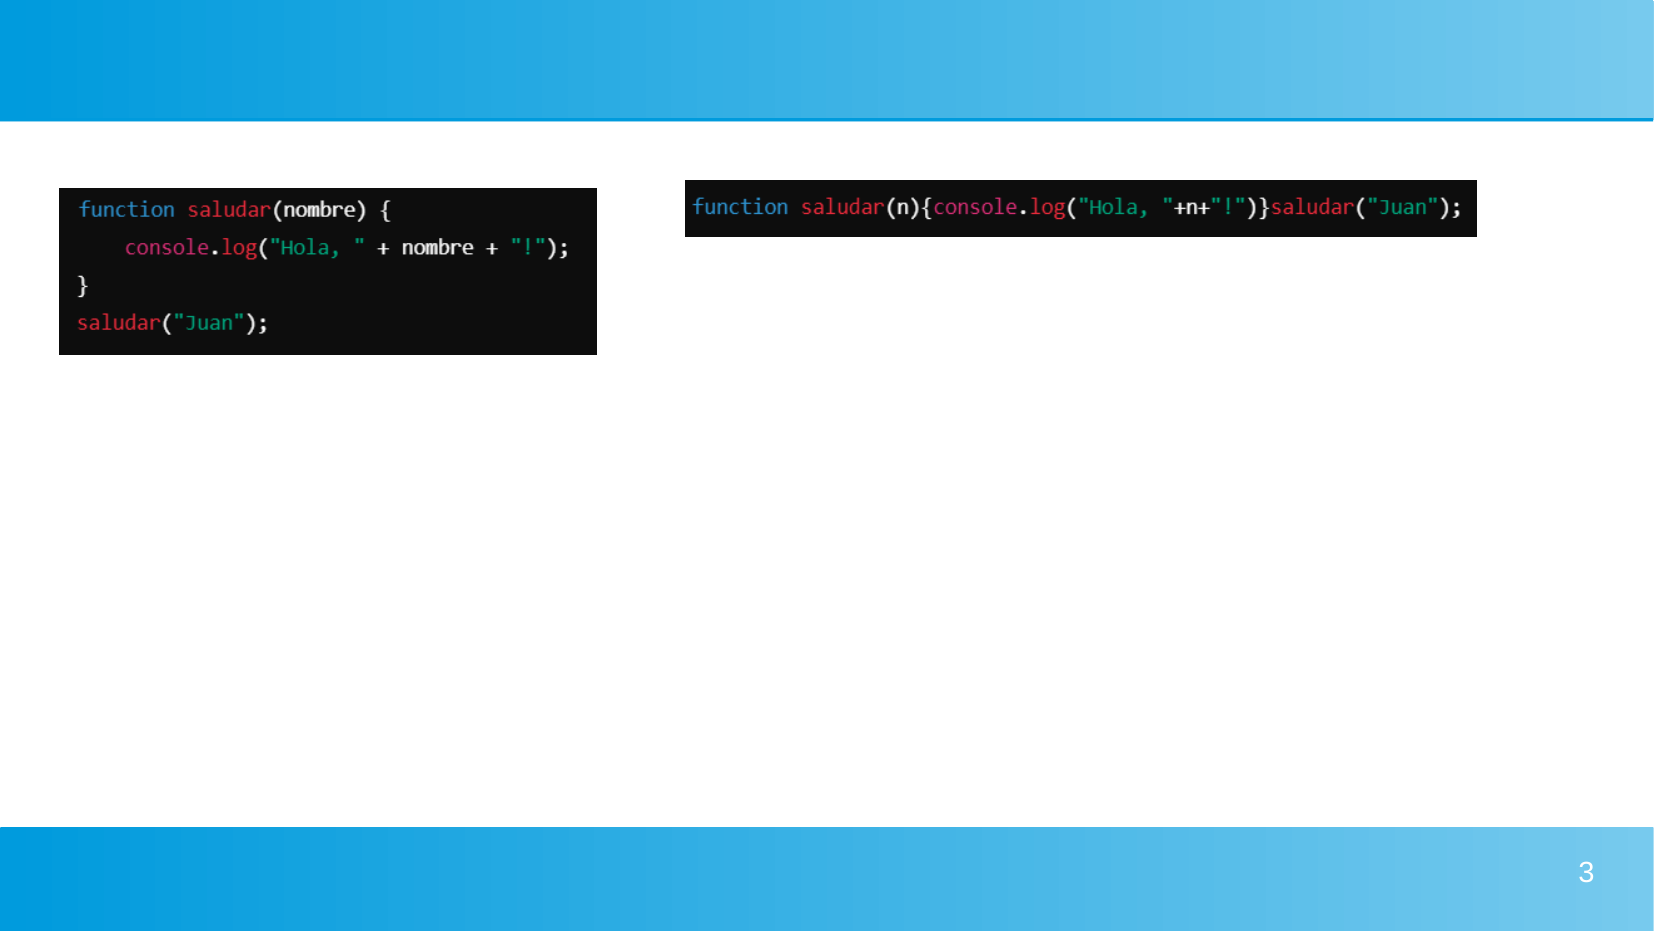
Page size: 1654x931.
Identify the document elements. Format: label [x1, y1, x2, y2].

picture [685, 180, 1477, 237]
picture [59, 188, 597, 355]
